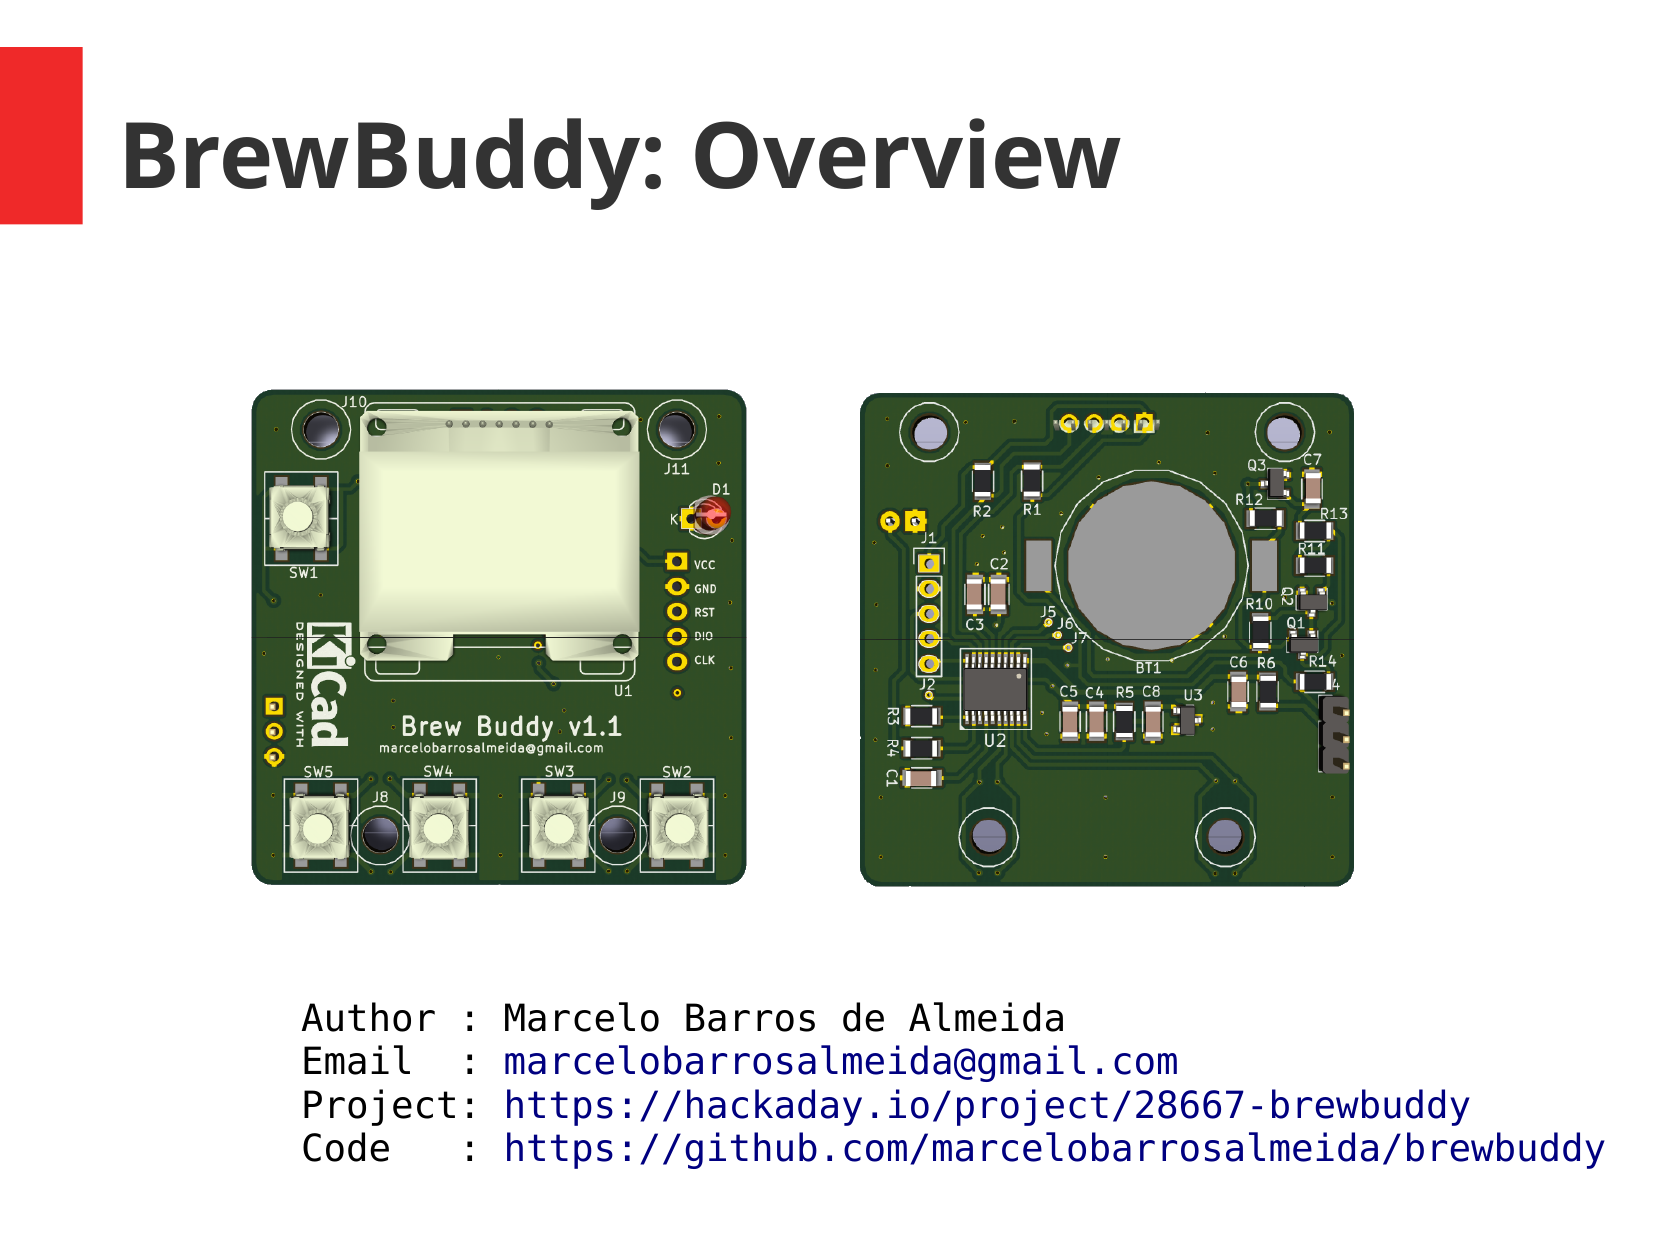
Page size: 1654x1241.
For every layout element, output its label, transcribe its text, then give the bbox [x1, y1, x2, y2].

picture [856, 387, 1359, 890]
picture [248, 381, 750, 890]
subtitle Author : Marcelo Barros de Almeida Email : marcelobarrosalmeida@gmail.com Project: https://hackaday.io/project/28667-brewbuddy Code : https://github.com/marcelobarrosalmeida/brewbuddy [301, 889, 1654, 1224]
title BrewBuddy: Overview [118, 49, 1571, 257]
